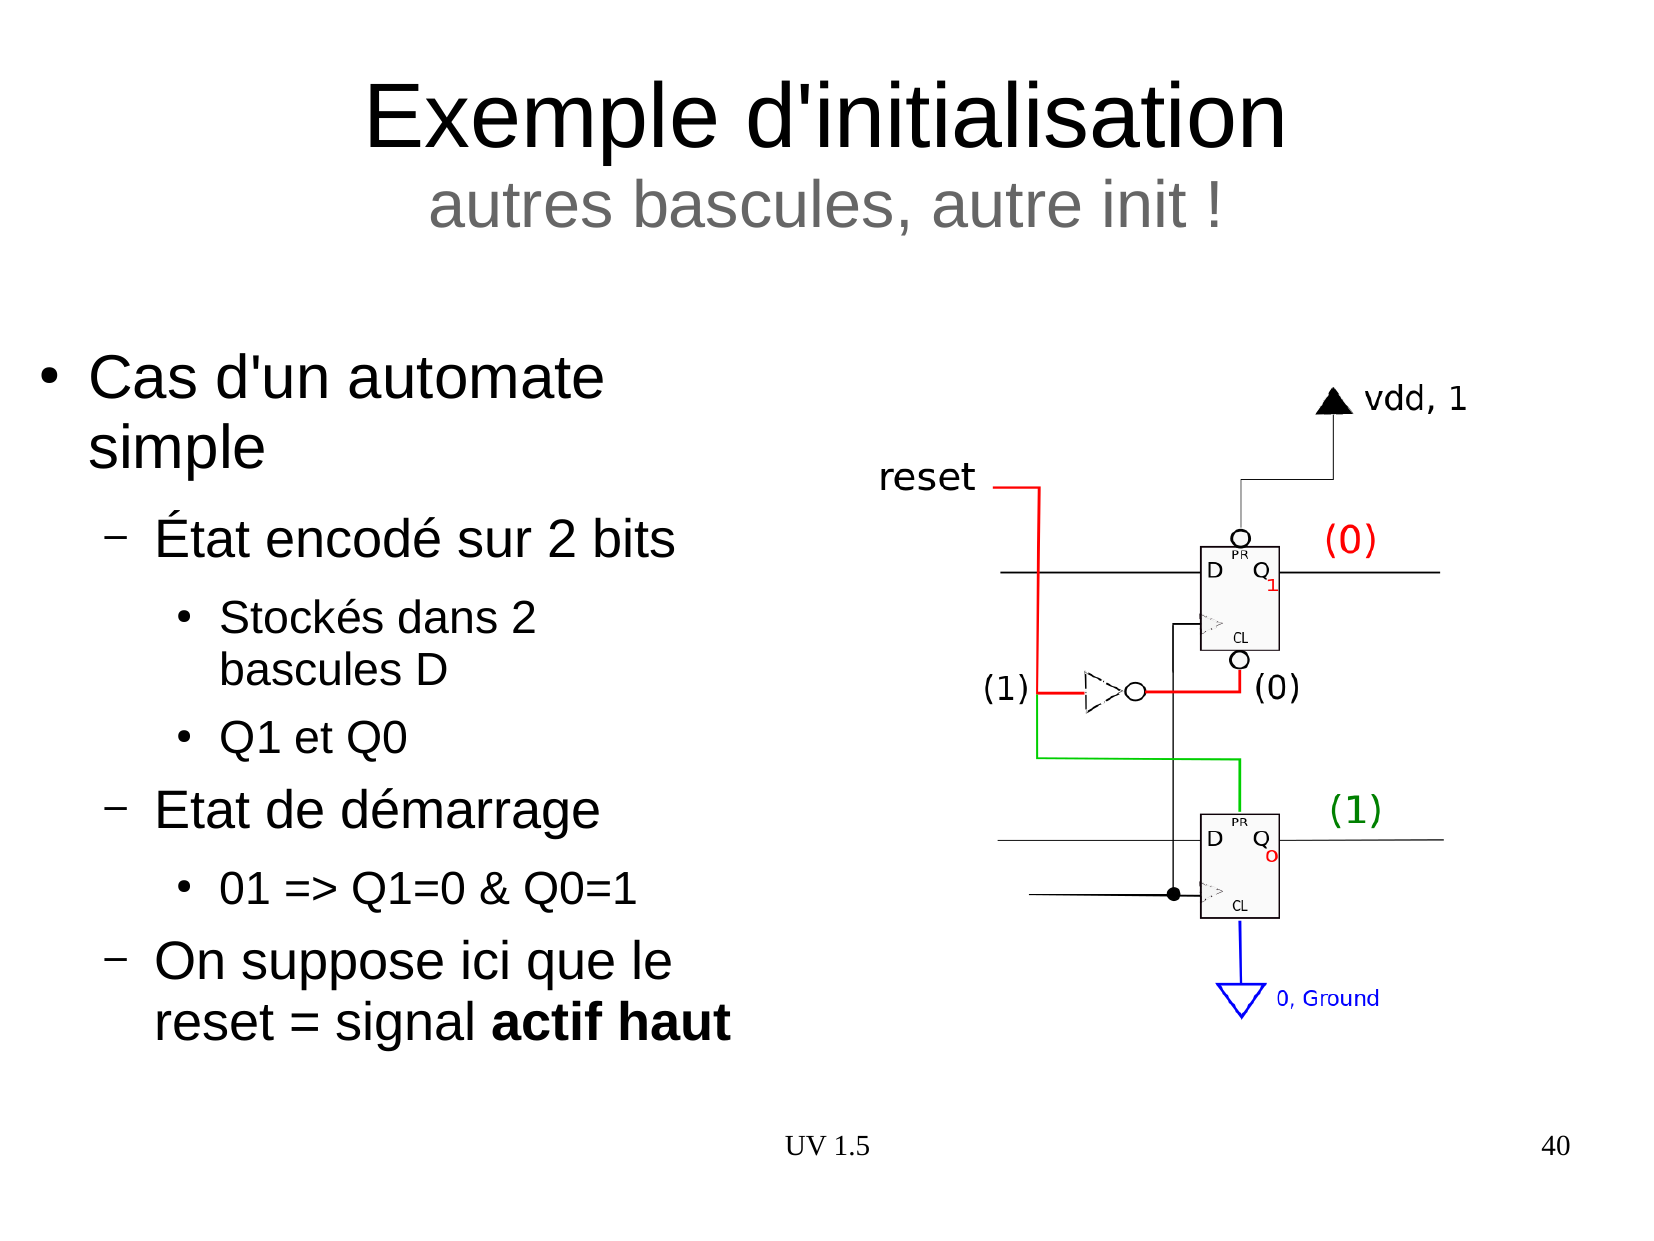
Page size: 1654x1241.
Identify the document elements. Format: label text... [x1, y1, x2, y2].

list Cas d'un automate simple État encodé sur 2 bits Stockés dans 2 bascules D Q1 et Q0 Etat de démarrage 01 => Q1=0 & Q0=1 On suppose ici que le reset = signal actif haut [22, 342, 733, 1062]
picture [732, 369, 1639, 1040]
title Exemple d'initialisation autres bascules, autre init ! [82, 49, 1571, 257]
